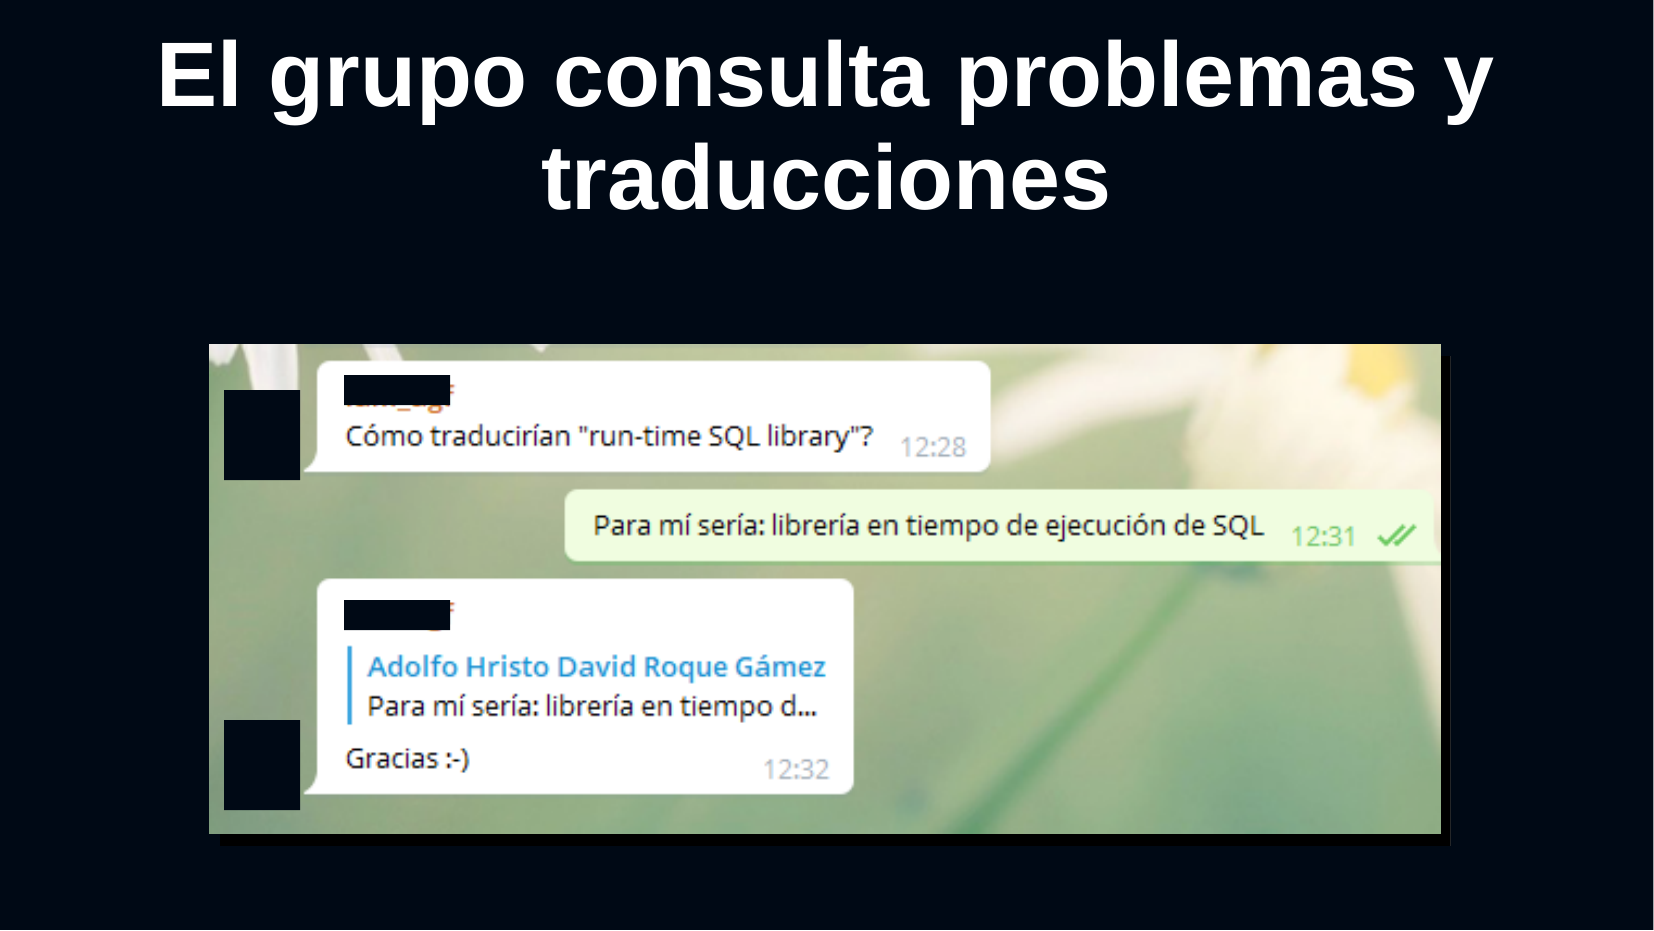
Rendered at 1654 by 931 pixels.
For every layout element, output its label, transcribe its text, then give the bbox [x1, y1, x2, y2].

text_box [224, 390, 301, 481]
text_box [344, 375, 451, 406]
text_box [344, 600, 451, 631]
text_box [224, 720, 301, 811]
title El grupo consulta problemas y traducciones [82, 23, 1571, 230]
picture [209, 344, 1441, 834]
